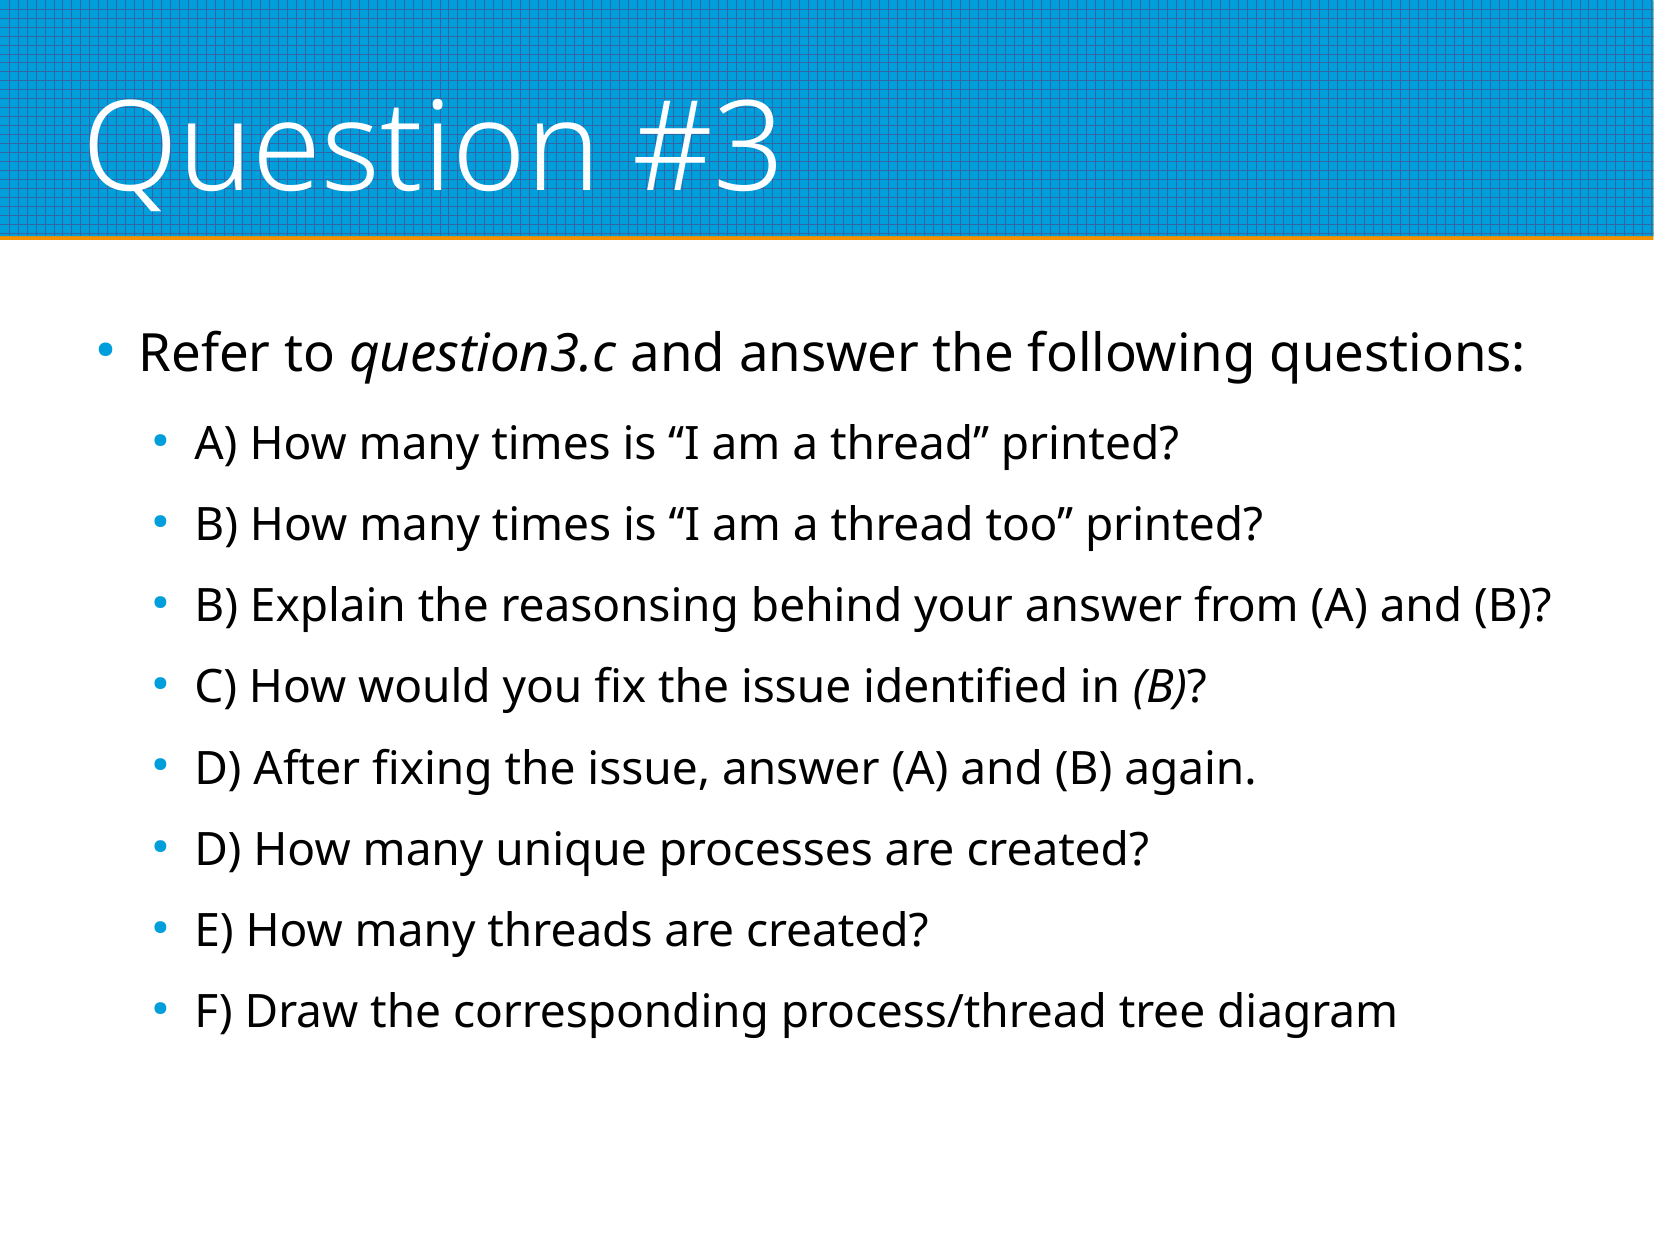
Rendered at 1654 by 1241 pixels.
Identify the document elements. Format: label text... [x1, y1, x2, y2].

list Refer to question3.c and answer the following questions: A) How many times is ‘‘I am a thread’’ printed? B) How many times is ‘‘I am a thread too’’ printed? B) Explain the reasonsing behind your answer from (A) and (B)? C) How would you fix the issue identified in (B)? D) After fixing the issue, answer (A) and (B) again. D) How many unique processes are created? E) How many threads are created? F) Draw the corresponding process/thread tree diagram [82, 314, 1563, 1063]
title Question #3 [82, 19, 1571, 227]
